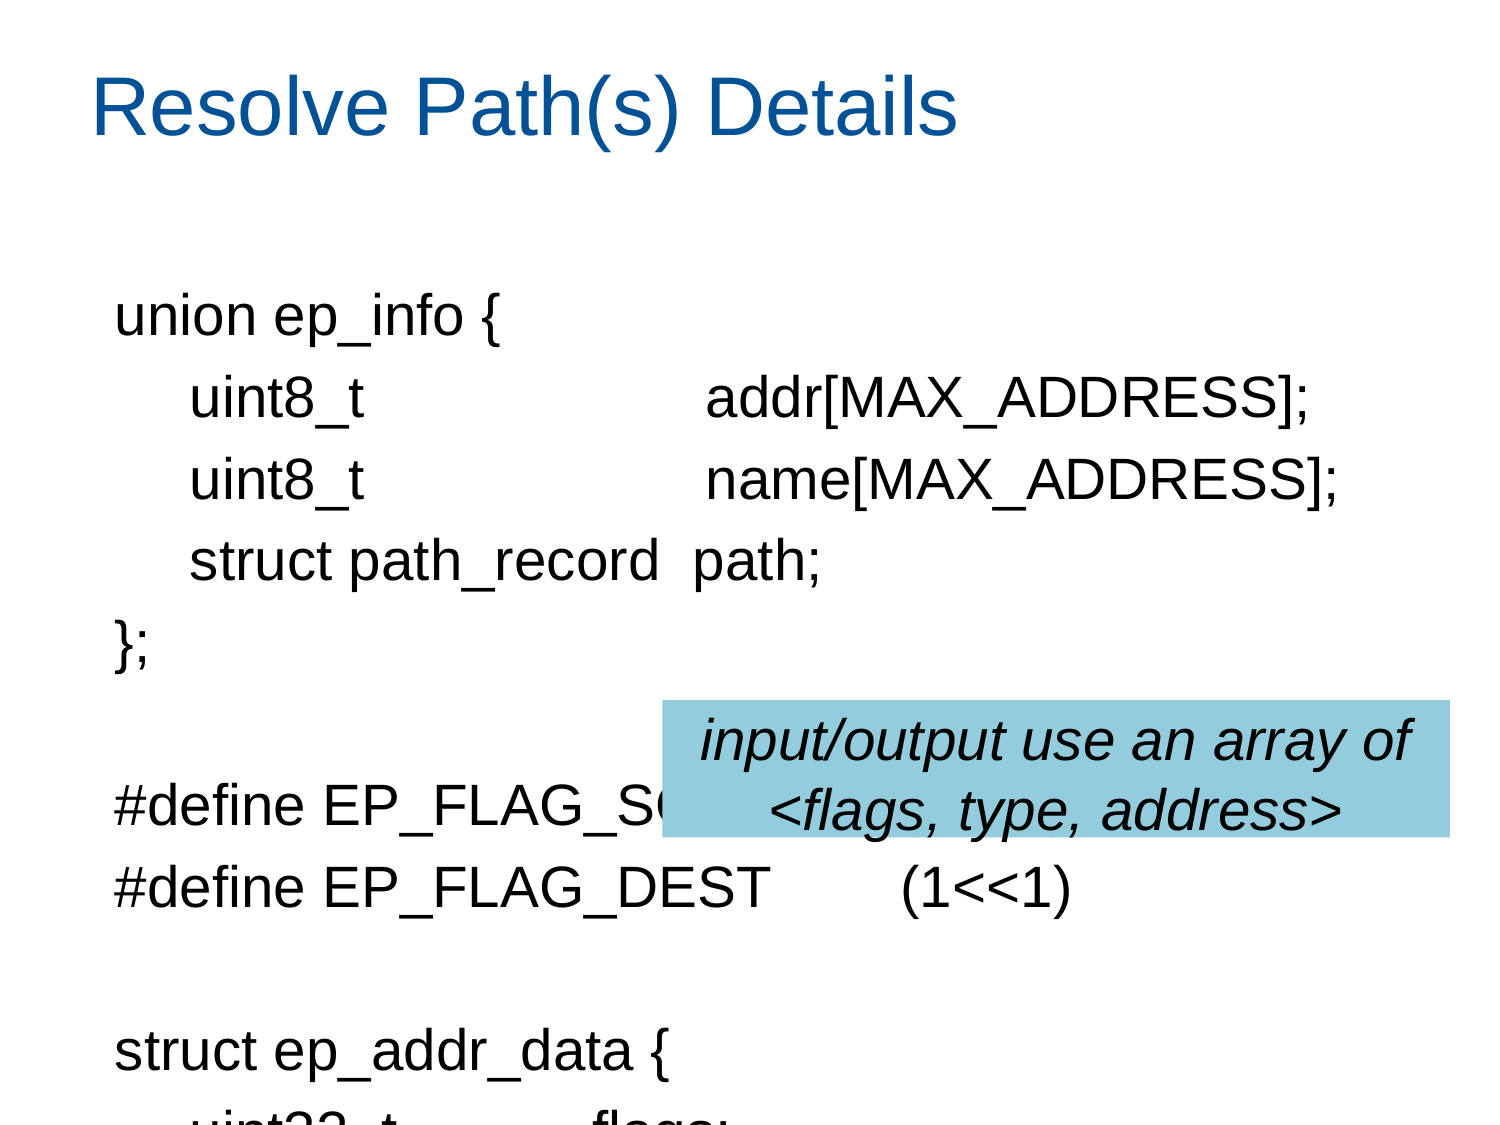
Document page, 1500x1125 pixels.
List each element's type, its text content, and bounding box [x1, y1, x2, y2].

title Resolve Path(s) Details [75, 37, 1300, 225]
list union ep_info { uint8_t addr[MAX_ADDRESS]; uint8_t name[MAX_ADDRESS]; struct path_record path; }; #define EP_FLAG_SOURCE (1<<0) #define EP_FLAG_DEST (1<<1) struct ep_addr_data { uint32_t flags; uint16_t type; uint16_t reserved; union ep_info info; }; [99, 262, 1400, 1125]
text_box input/output use an array of <flags, type, address> [662, 699, 1450, 838]
